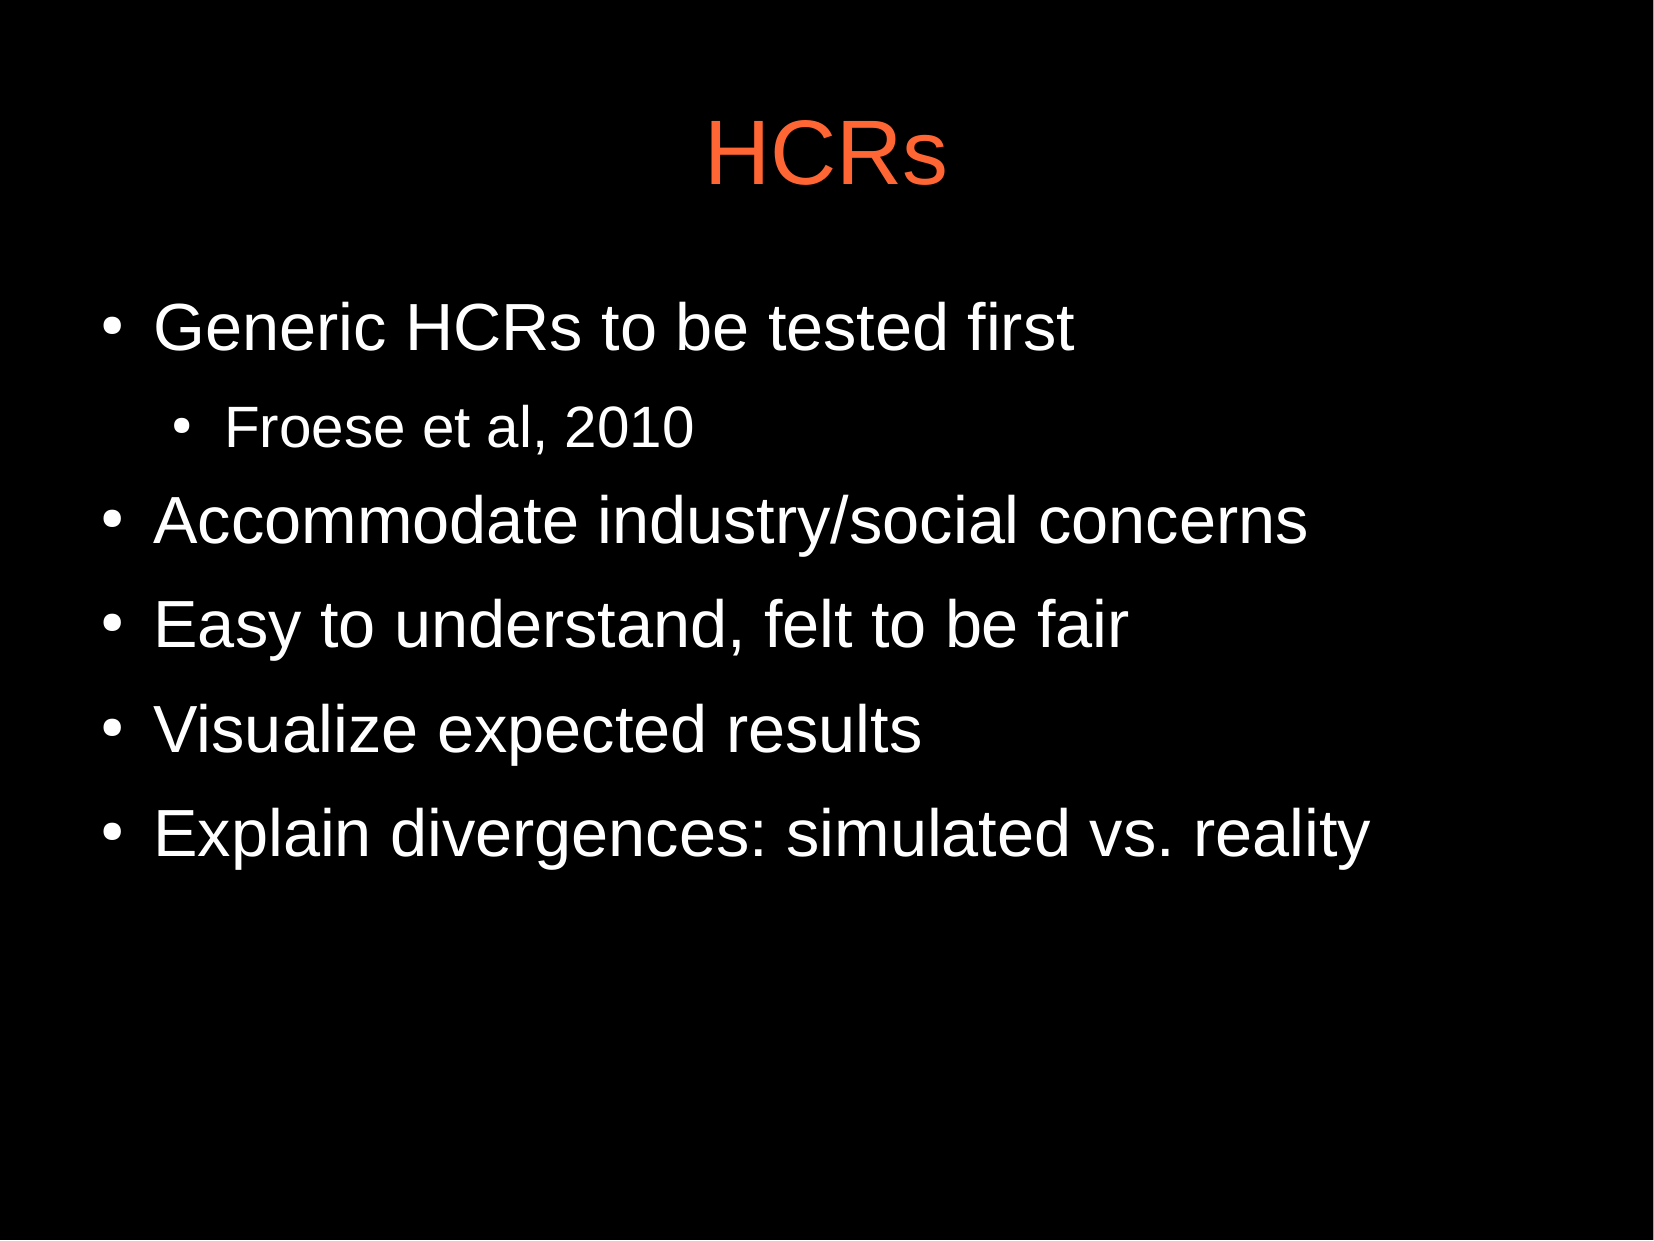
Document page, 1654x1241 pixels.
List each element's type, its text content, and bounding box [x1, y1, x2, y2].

list Generic HCRs to be tested first Froese et al, 2010 Accommodate industry/social concerns Easy to understand, felt to be fair Visualize expected results Explain divergences: simulated vs. reality [82, 290, 1571, 1109]
title HCRs [82, 49, 1571, 257]
